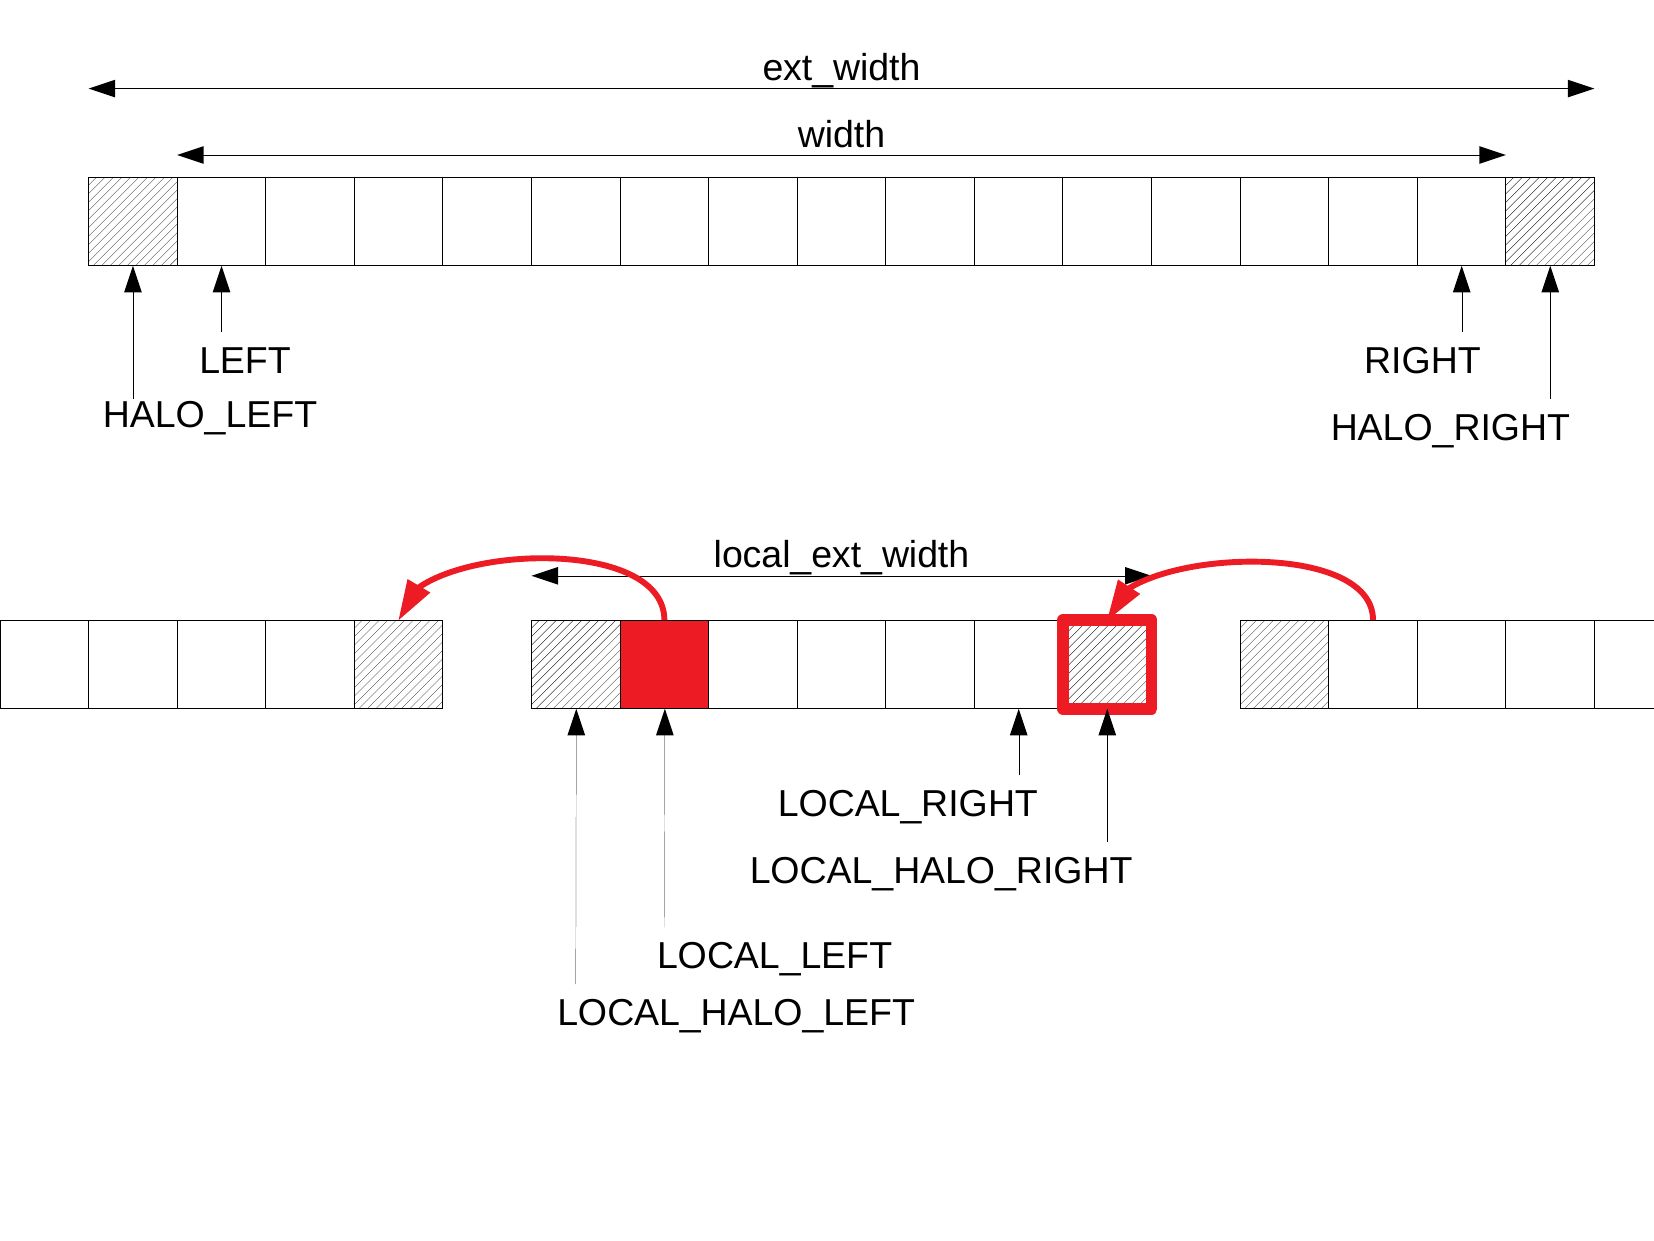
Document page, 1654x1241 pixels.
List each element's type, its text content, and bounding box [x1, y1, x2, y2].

text_box [1240, 620, 1654, 709]
text_box [0, 620, 443, 709]
text_box [1069, 626, 1146, 703]
text_box LOCAL_HALO_RIGHT [730, 841, 1152, 899]
text_box LEFT [184, 332, 307, 389]
text_box HALO_LEFT [88, 386, 333, 443]
text_box [531, 620, 1057, 709]
text_box HALO_RIGHT [1306, 398, 1595, 456]
text_box [88, 177, 1595, 266]
text_box LOCAL_RIGHT [752, 775, 1063, 833]
text_box LOCAL_LEFT [642, 927, 908, 985]
text_box LOCAL_HALO_LEFT [542, 984, 931, 1041]
text_box RIGHT [1345, 332, 1501, 398]
